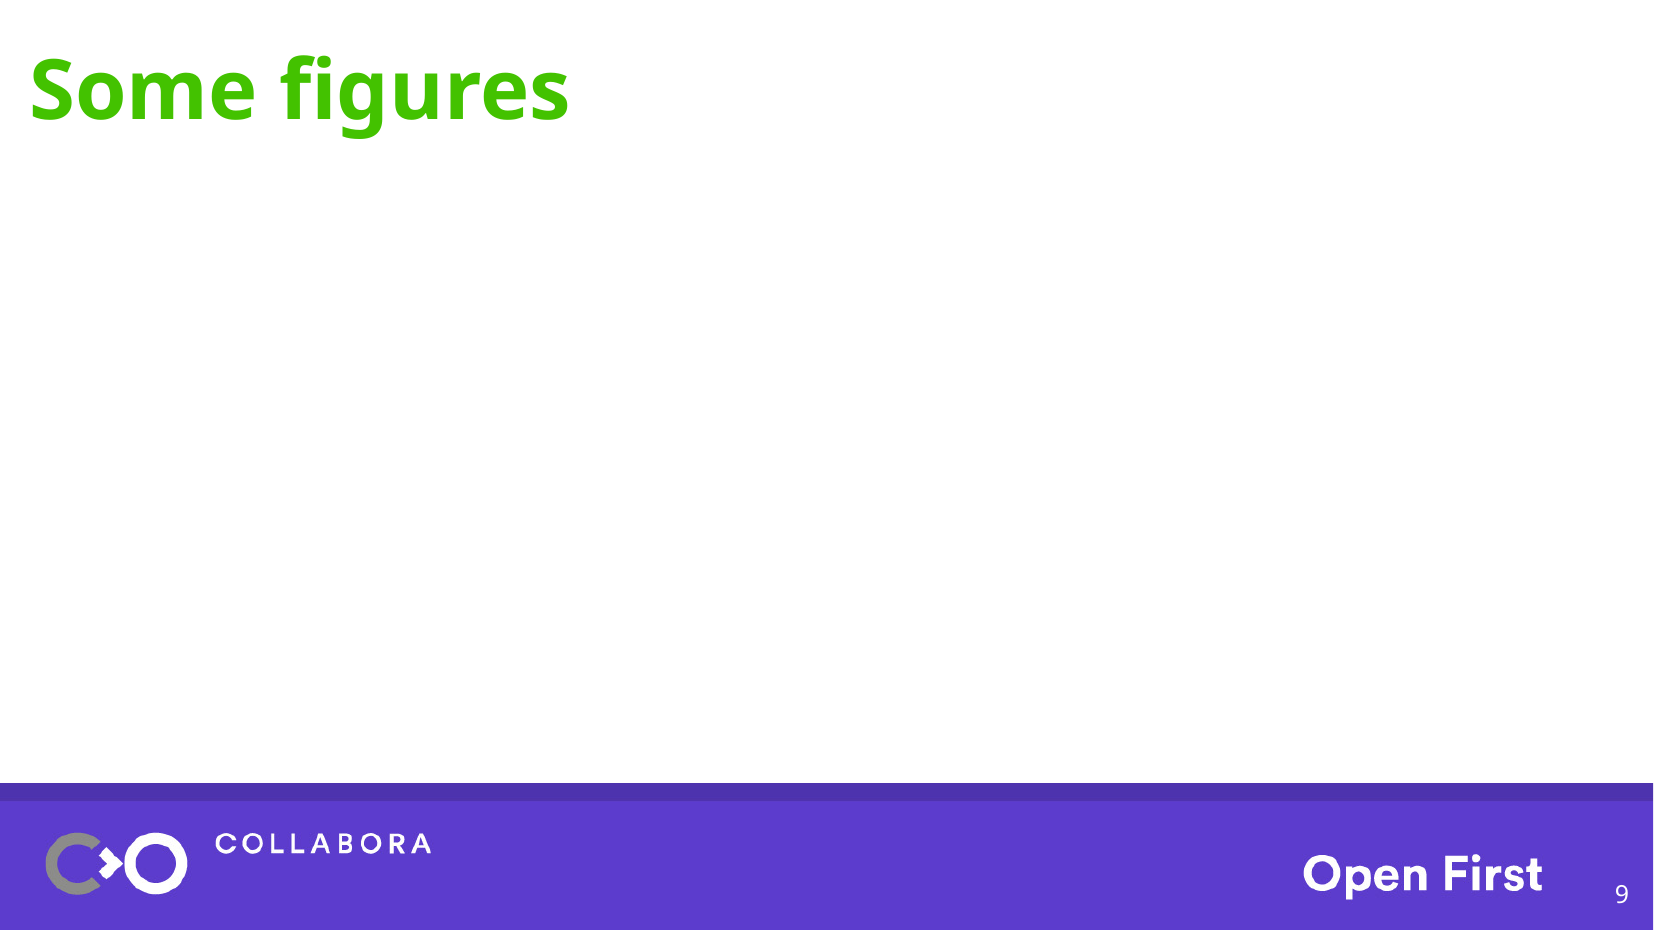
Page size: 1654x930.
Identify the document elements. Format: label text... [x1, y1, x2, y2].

picture [0, 0, 1654, 930]
title Some figures [29, 28, 1602, 147]
